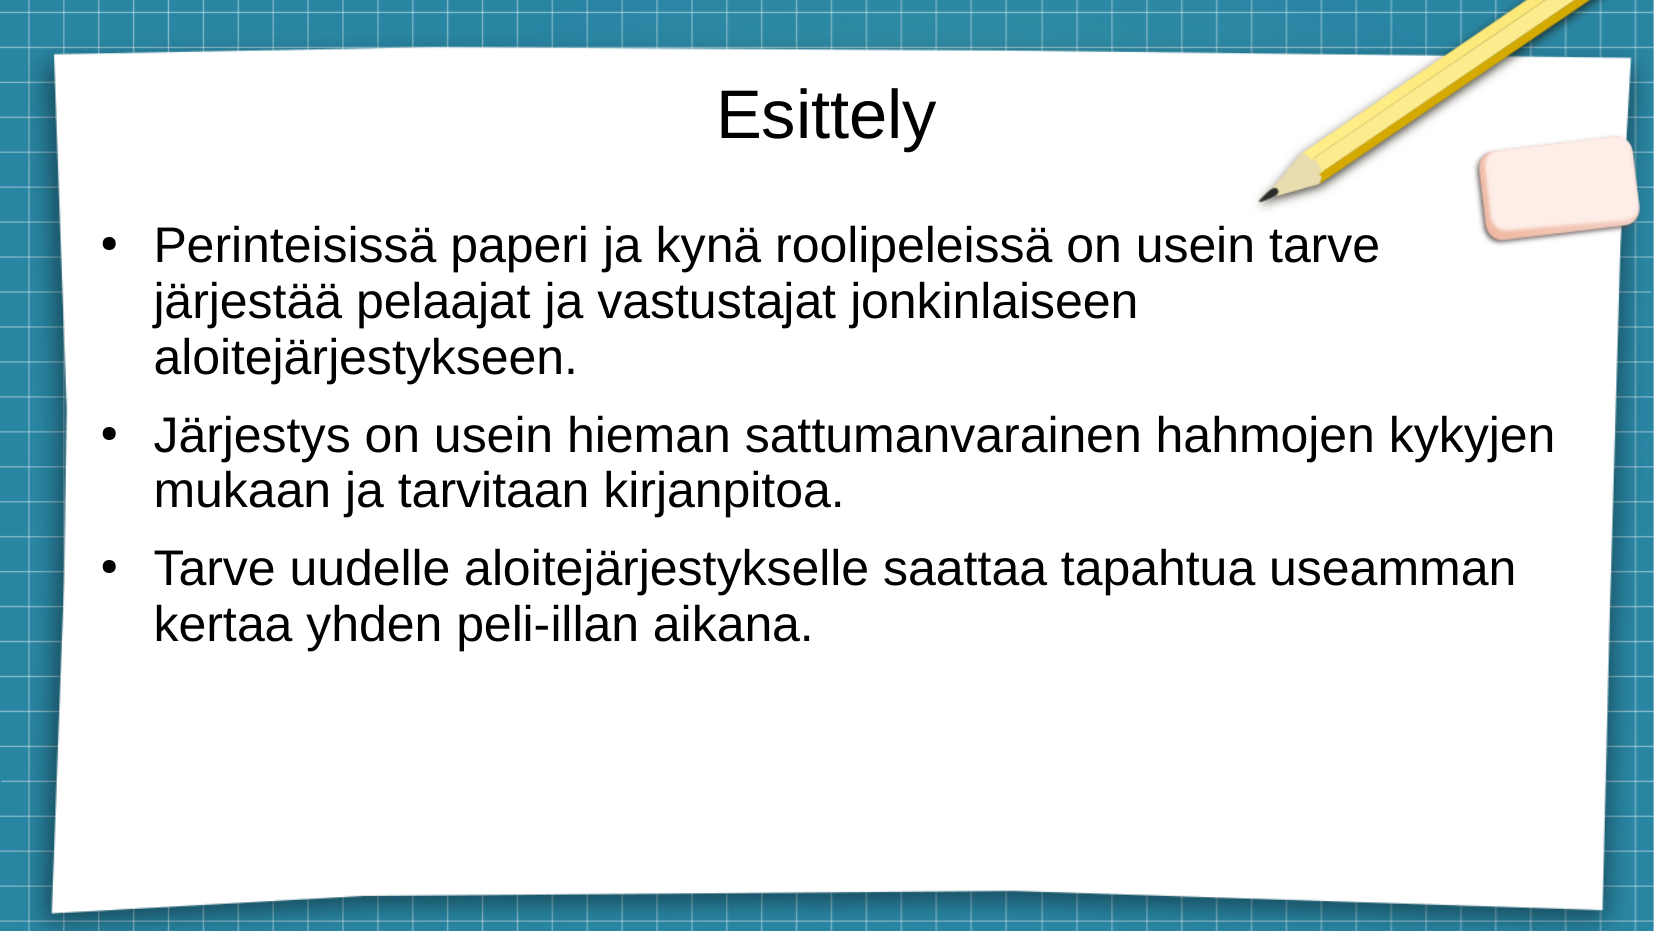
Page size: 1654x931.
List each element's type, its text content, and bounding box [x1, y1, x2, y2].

picture [0, 0, 1654, 931]
title Esittely [82, 37, 1571, 193]
list Perinteisissä paperi ja kynä roolipeleissä on usein tarve järjestää pelaajat ja vastustajat jonkinlaiseen aloitejärjestykseen. Järjestys on usein hieman sattumanvarainen hahmojen kykyjen mukaan ja tarvitaan kirjanpitoa. Tarve uudelle aloitejärjestykselle saattaa tapahtua useamman kertaa yhden peli-illan aikana. [82, 217, 1571, 758]
